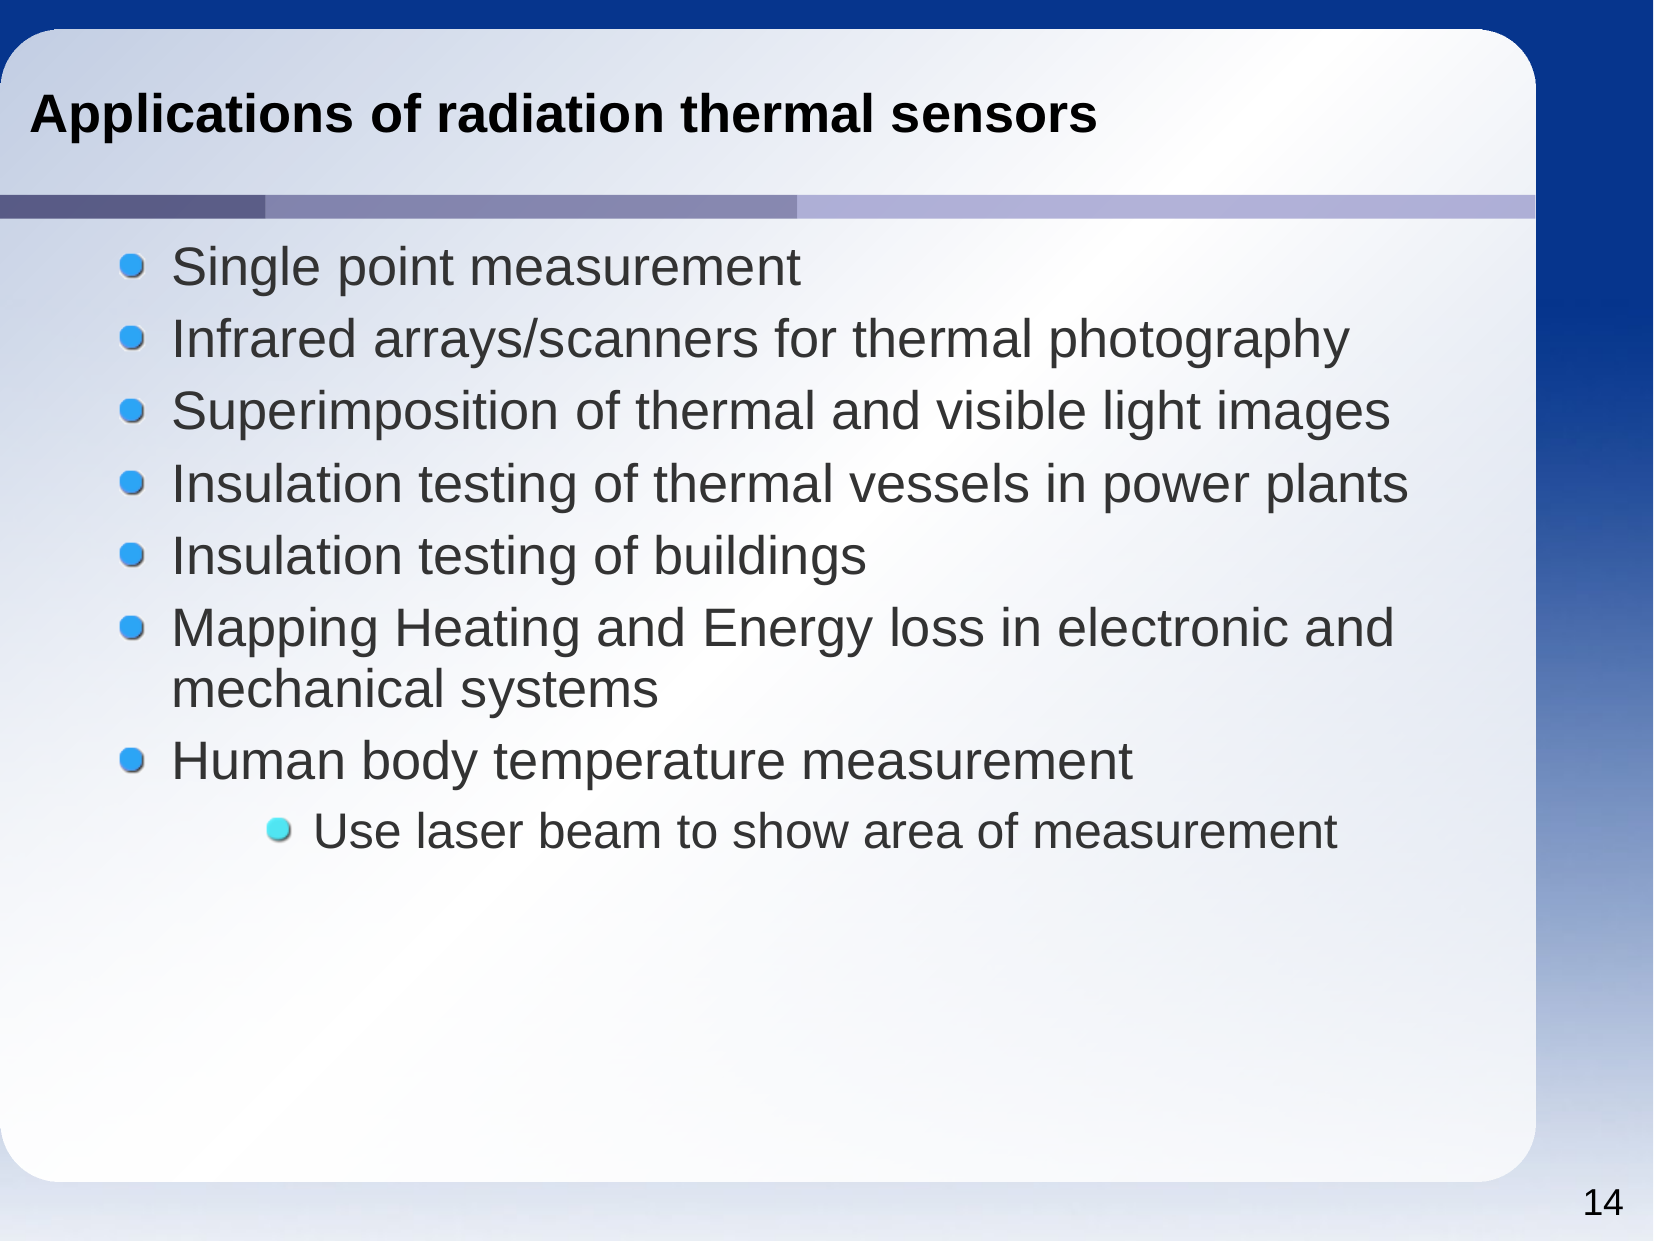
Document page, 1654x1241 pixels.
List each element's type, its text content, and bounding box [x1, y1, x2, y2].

picture [0, 0, 1654, 1241]
list Single point measurement Infrared arrays/scanners for thermal photography Superimposition of thermal and visible light images Insulation testing of thermal vessels in power plants Insulation testing of buildings Mapping Heating and Energy loss in electronic and mechanical systems Human body temperature measurement Use laser beam to show area of measurement [29, 236, 1506, 1152]
title Applications of radiation thermal sensors [29, 49, 1506, 178]
